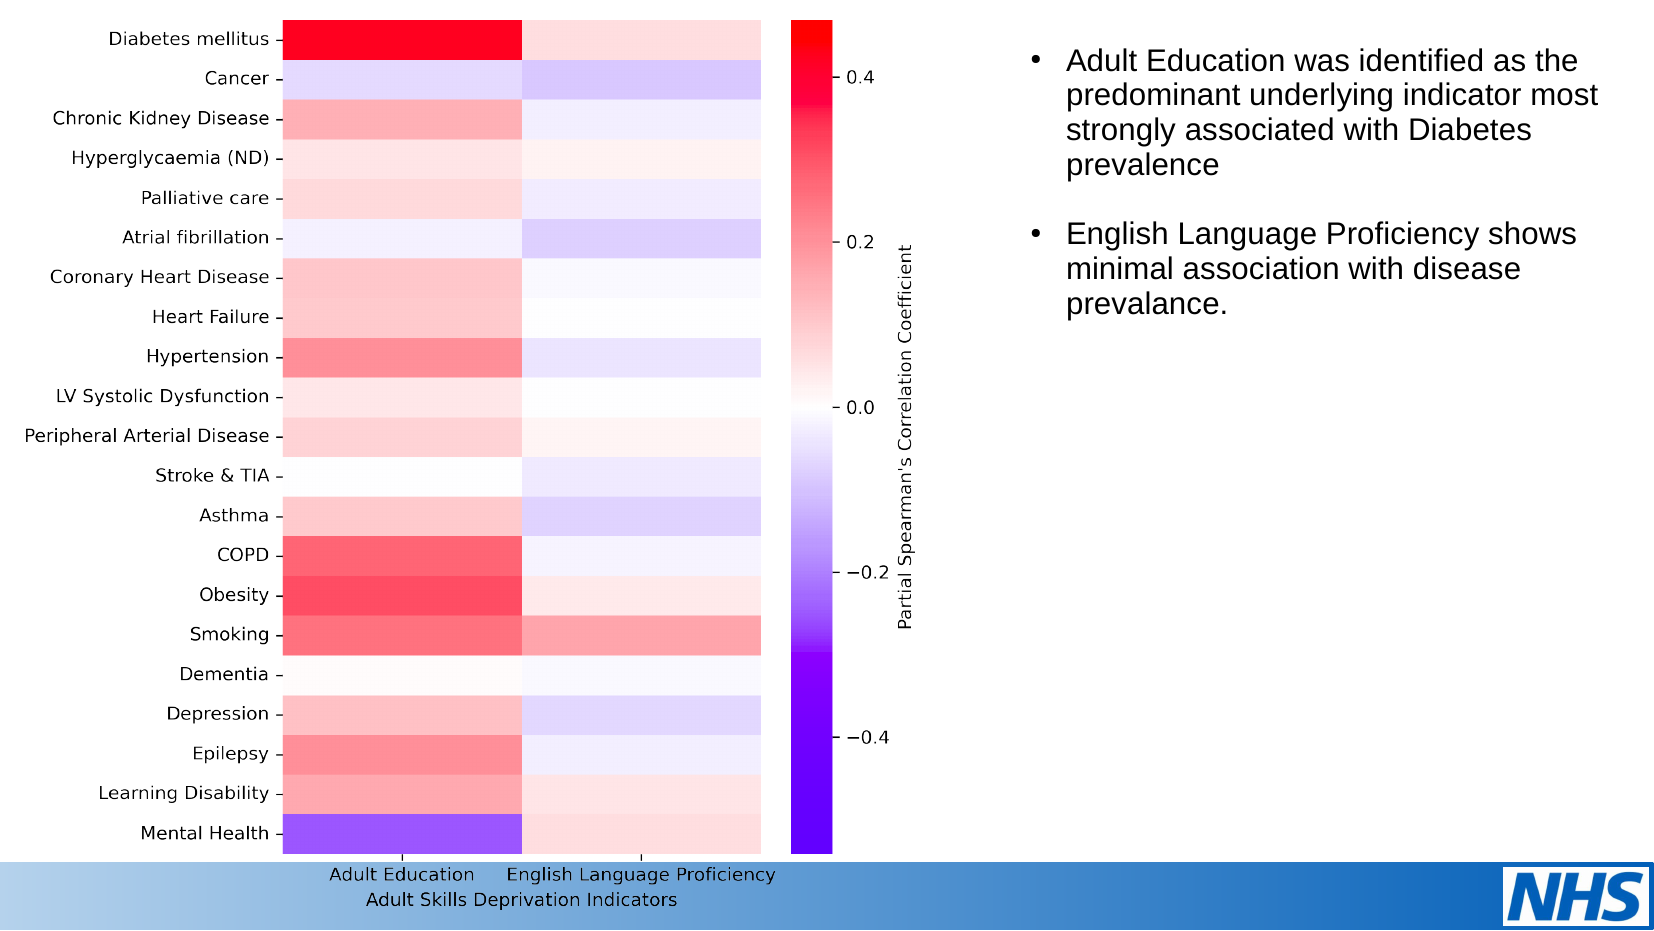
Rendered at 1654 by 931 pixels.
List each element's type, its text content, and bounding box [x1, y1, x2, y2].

text_box Adult Education was identified as the predominant underlying indicator most strongly associated with Diabetes prevalence English Language Proficiency shows minimal association with disease prevalance. [1015, 35, 1630, 433]
text_box [934, 862, 1654, 930]
picture [3, 0, 934, 931]
picture [1503, 867, 1649, 926]
